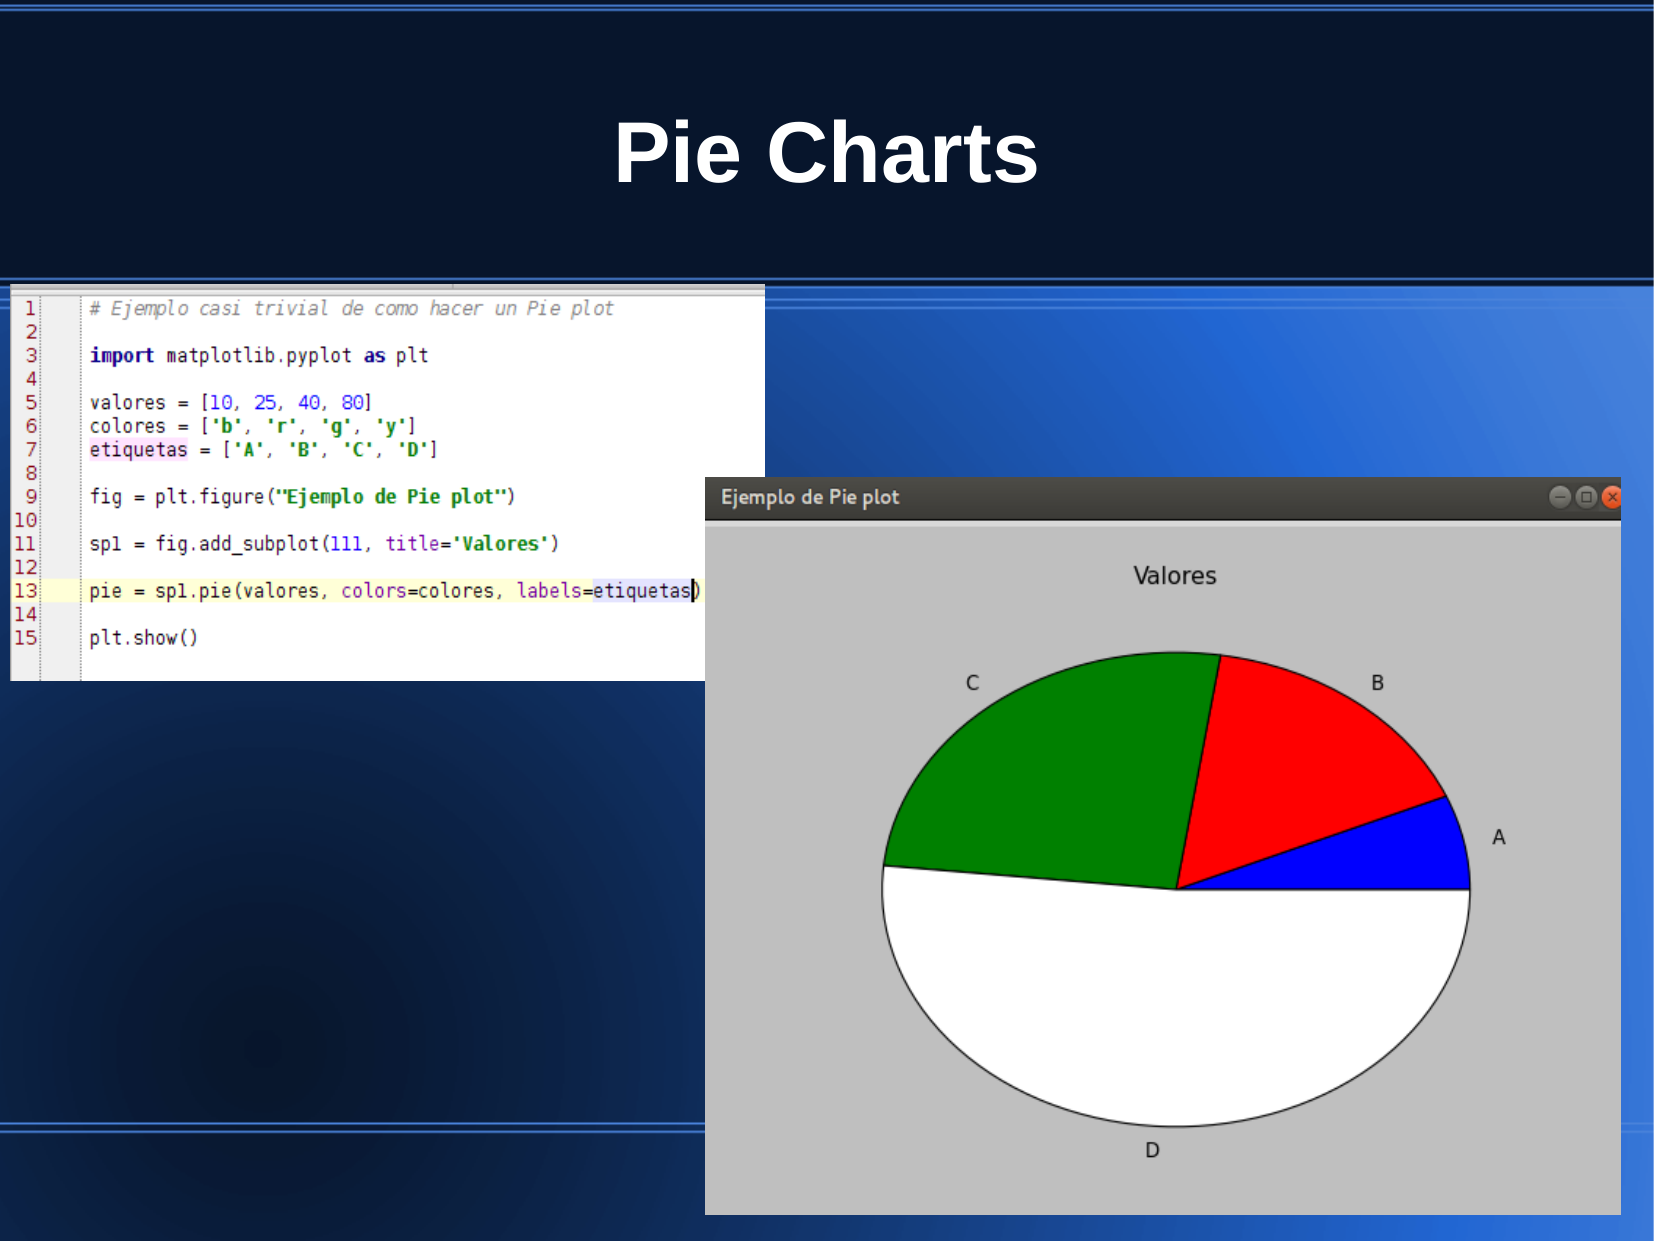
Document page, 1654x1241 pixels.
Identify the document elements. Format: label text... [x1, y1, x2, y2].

title Pie Charts [82, 49, 1571, 257]
picture [0, 0, 1654, 1241]
